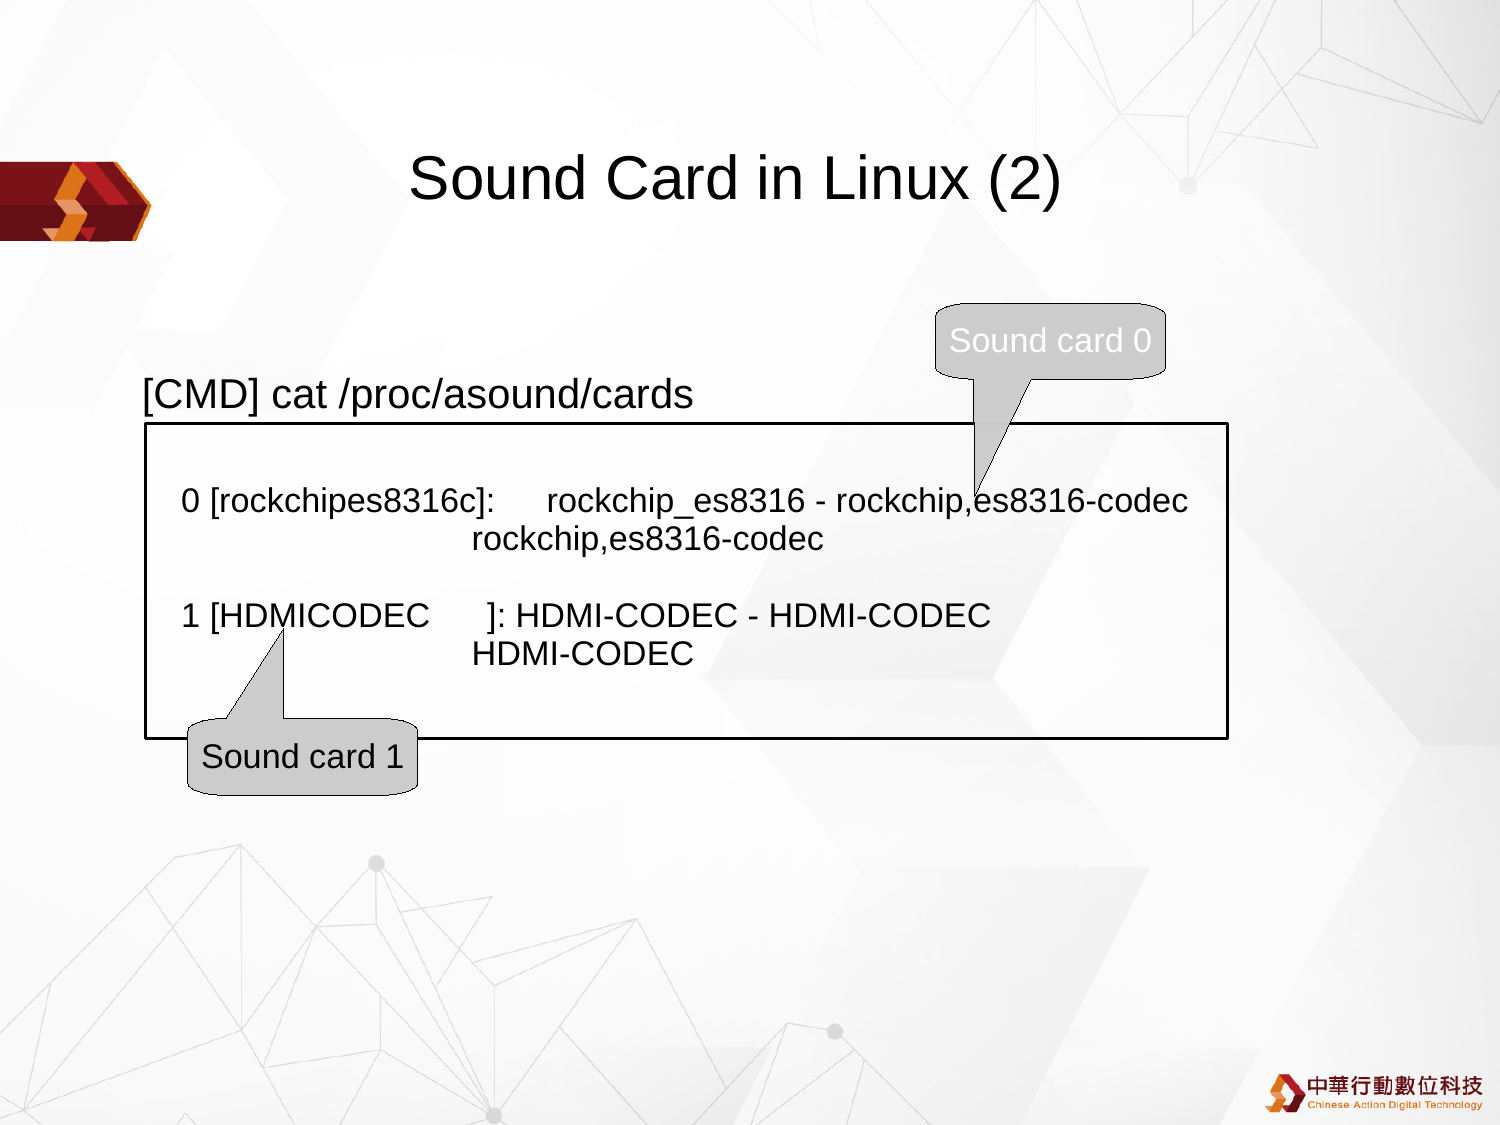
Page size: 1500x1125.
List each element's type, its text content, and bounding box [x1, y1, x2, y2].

text_box Sound card 1 [187, 628, 418, 796]
picture [0, 0, 1500, 1125]
text_box 0 [rockchipes8316c]: rockchip_es8316 - rockchip,es8316-codec rockchip,es8316-codec 1 [HDMICODEC ]: HDMI-CODEC - HDMI-CODEC HDMI-CODEC [156, 435, 1226, 719]
text_box [CMD] cat /proc/asound/cards [147, 425, 713, 433]
title Sound Card in Linux (2) [107, 101, 1367, 255]
text_box [CMD] cat /proc/asound/cards [127, 363, 713, 433]
text_box Sound card 0 [935, 303, 1166, 497]
